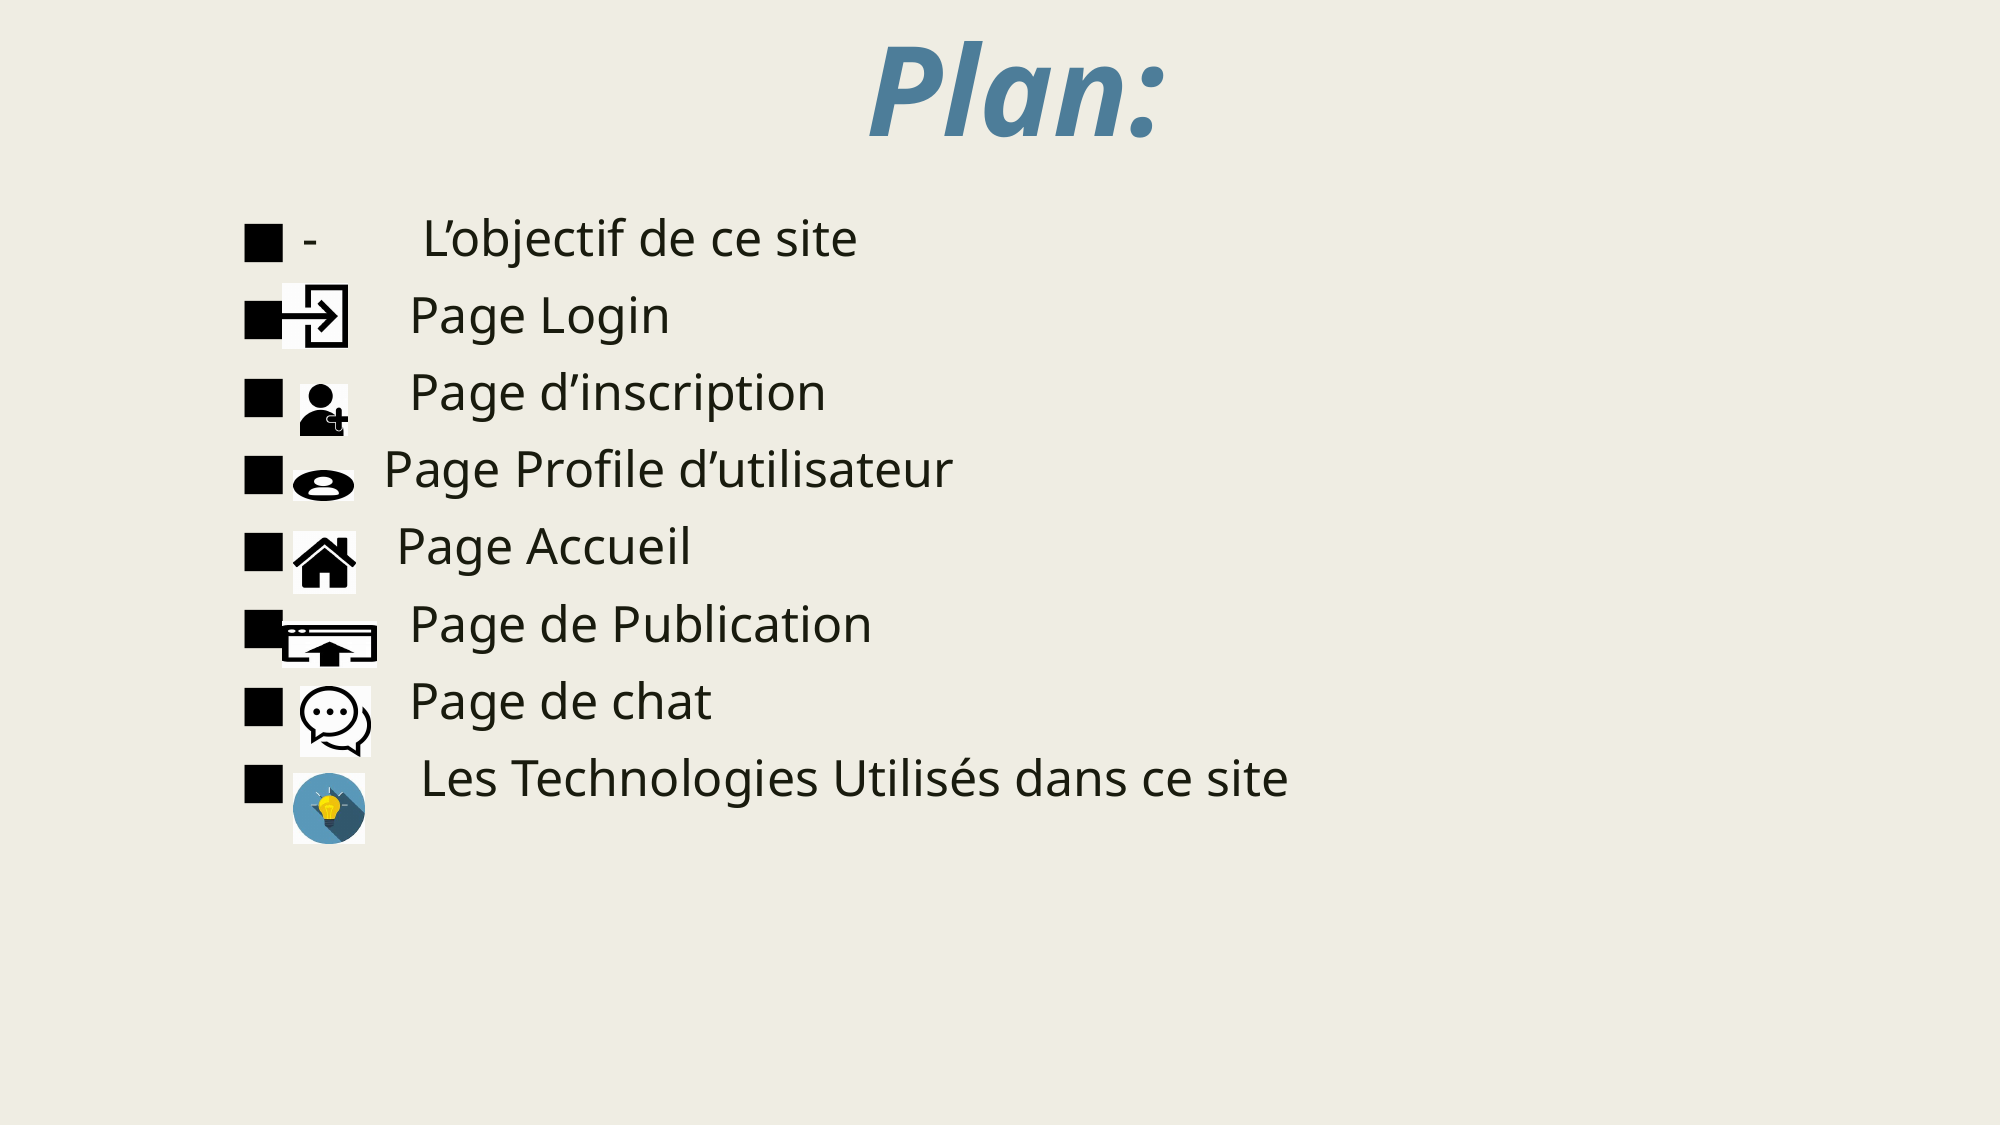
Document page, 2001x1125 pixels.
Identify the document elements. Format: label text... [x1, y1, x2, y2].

picture [300, 384, 348, 436]
picture [282, 283, 348, 349]
picture [293, 531, 356, 594]
title Plan: [244, 22, 1820, 204]
picture [282, 621, 377, 668]
list - L’objectif de ce site - Page Login - Page d’inscription - Page Profile d’utilisateur - Page Accueil - Page de Publication - Page de chat Les Technologies Utilisés dans ce site [225, 203, 1801, 1030]
picture [293, 470, 354, 501]
picture [300, 687, 371, 757]
picture [293, 774, 365, 844]
